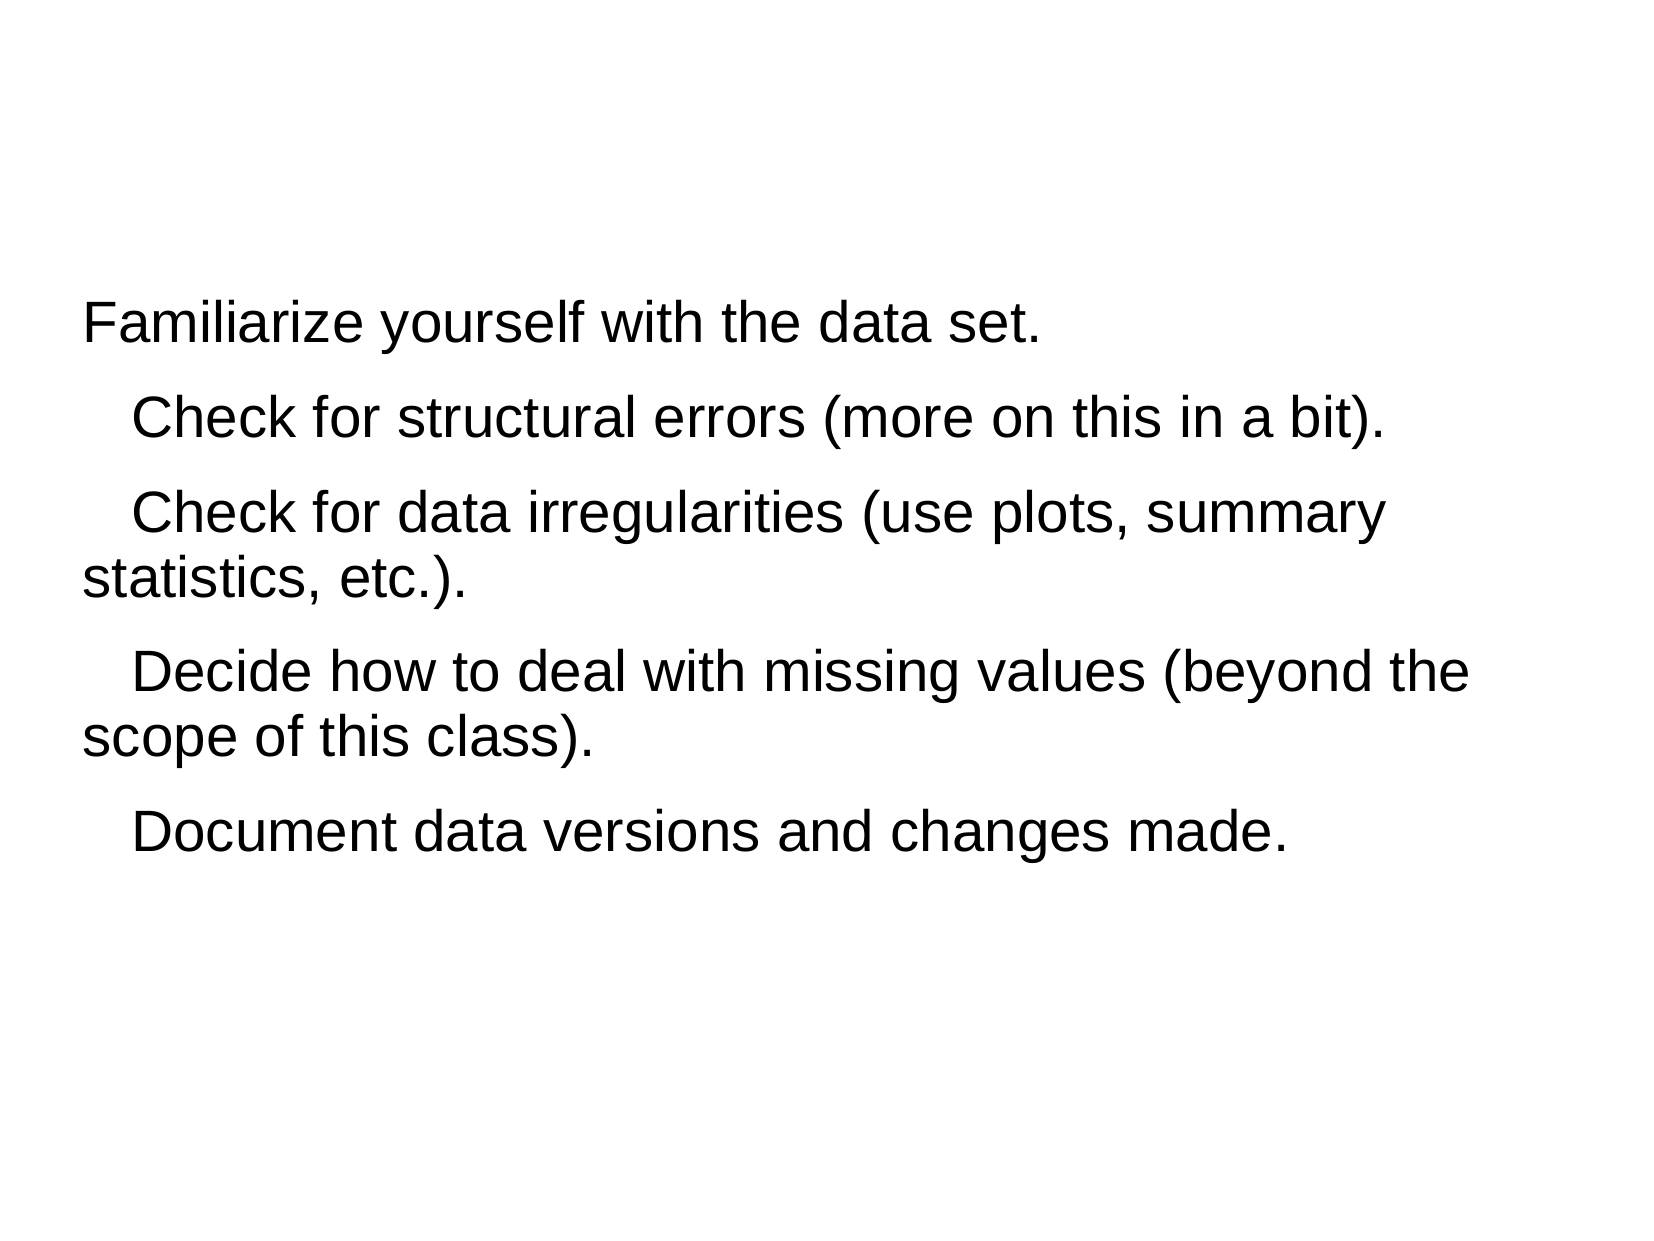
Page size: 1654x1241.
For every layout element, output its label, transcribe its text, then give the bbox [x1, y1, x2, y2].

list Familiarize yourself with the data set. 2 Check for structural errors (more on this in a bit). 3 Check for data irregularities (use plots, summary statistics, etc.). 4 Decide how to deal with missing values (beyond the scope of this class). 5 Document data versions and changes made. [82, 290, 1571, 1109]
